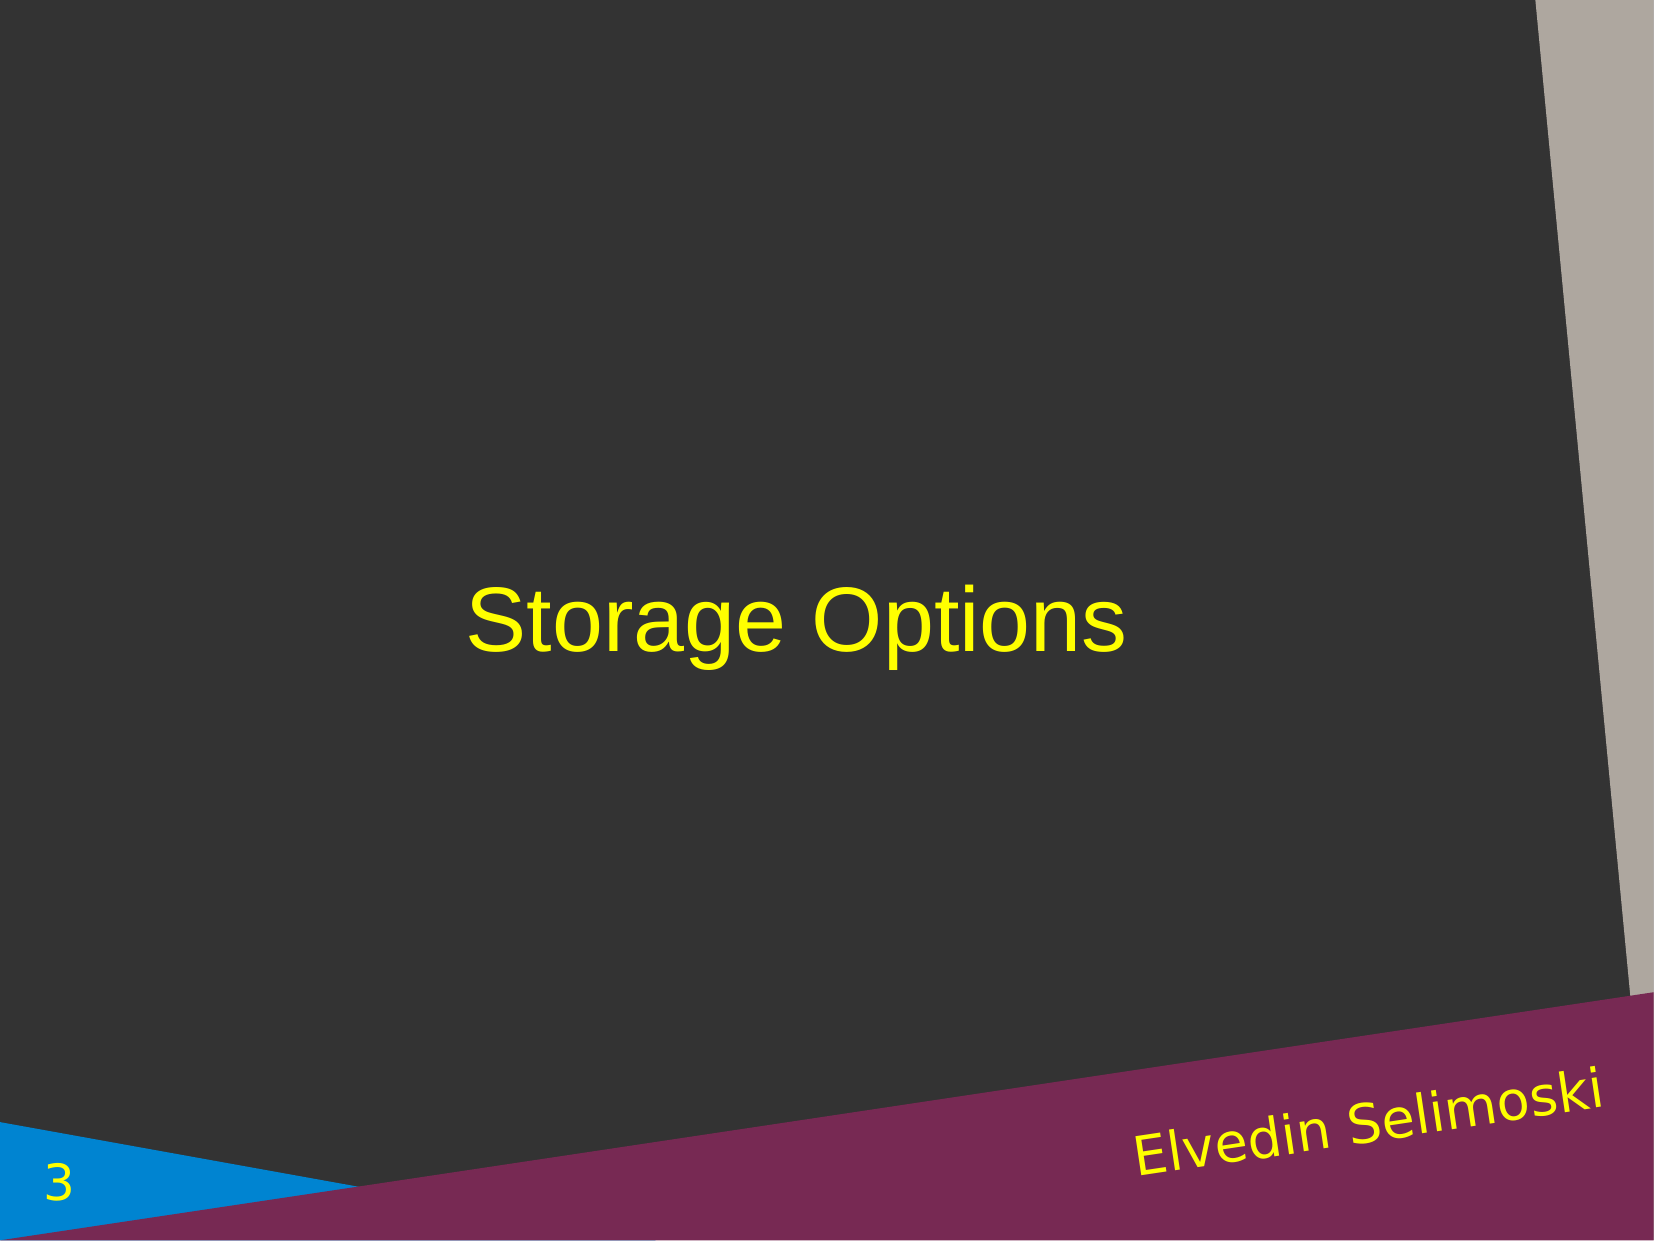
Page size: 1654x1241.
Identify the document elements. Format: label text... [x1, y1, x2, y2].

title Storage Options [53, 407, 1542, 833]
text_box Elvedin Selimoski [1052, 1015, 1629, 1239]
